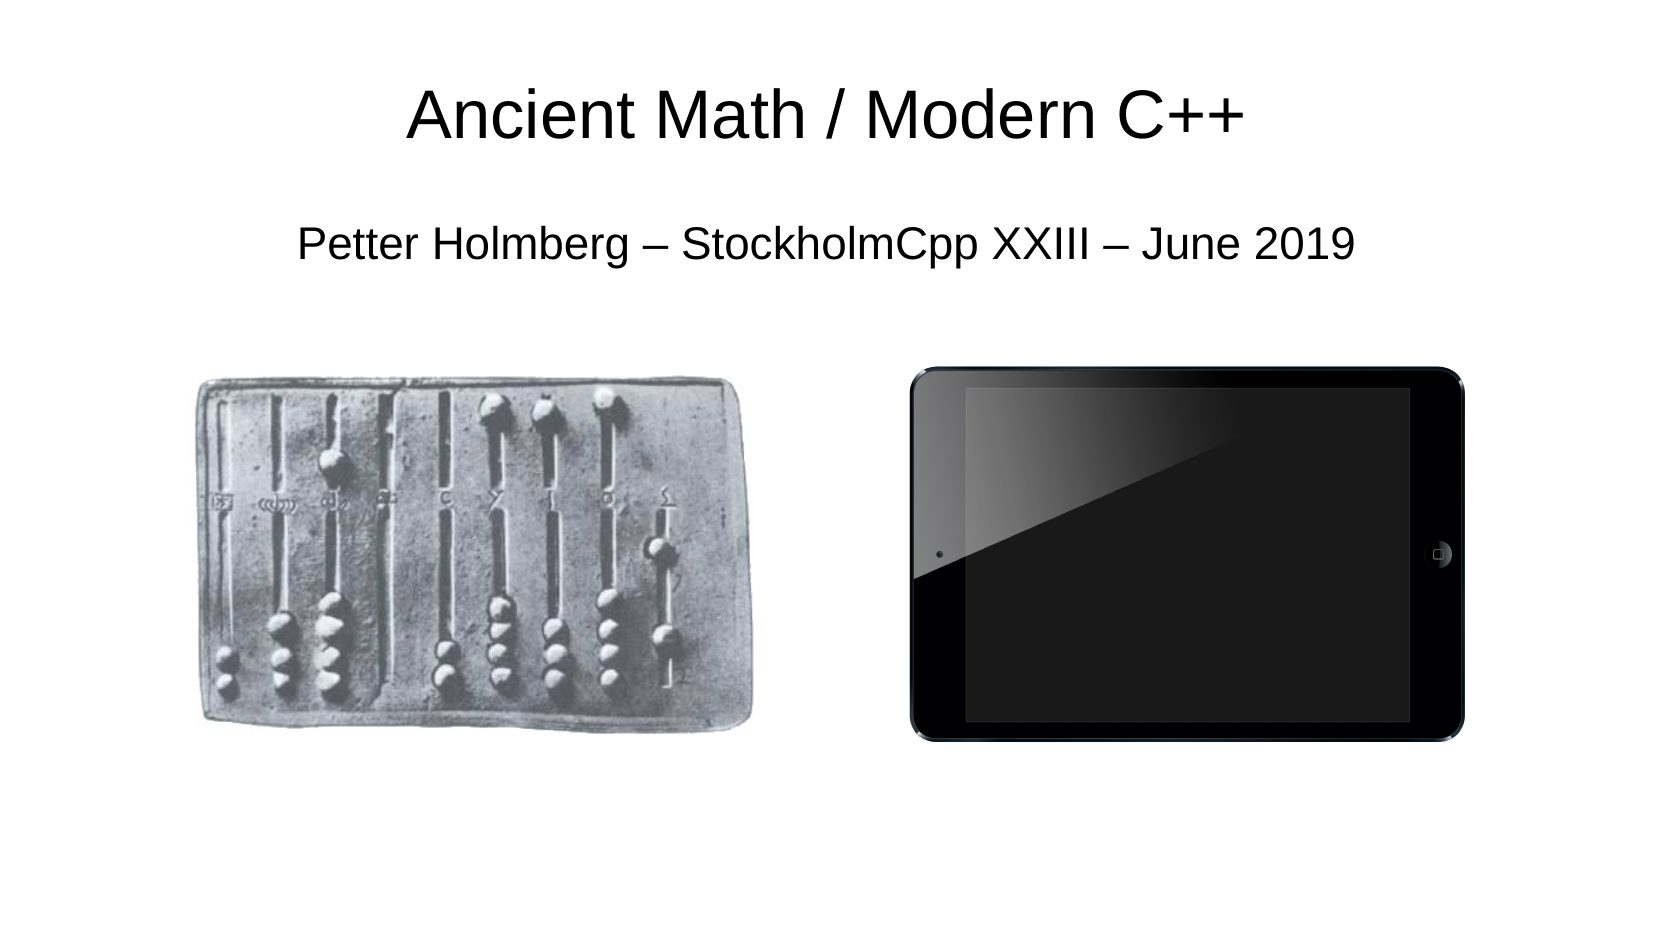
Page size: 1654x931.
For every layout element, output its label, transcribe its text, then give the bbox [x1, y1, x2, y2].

subtitle Petter Holmberg – StockholmCpp XXIII – June 2019 [82, 217, 1571, 758]
picture [909, 366, 1465, 742]
picture [188, 366, 777, 742]
title Ancient Math / Modern C++ [82, 37, 1571, 193]
